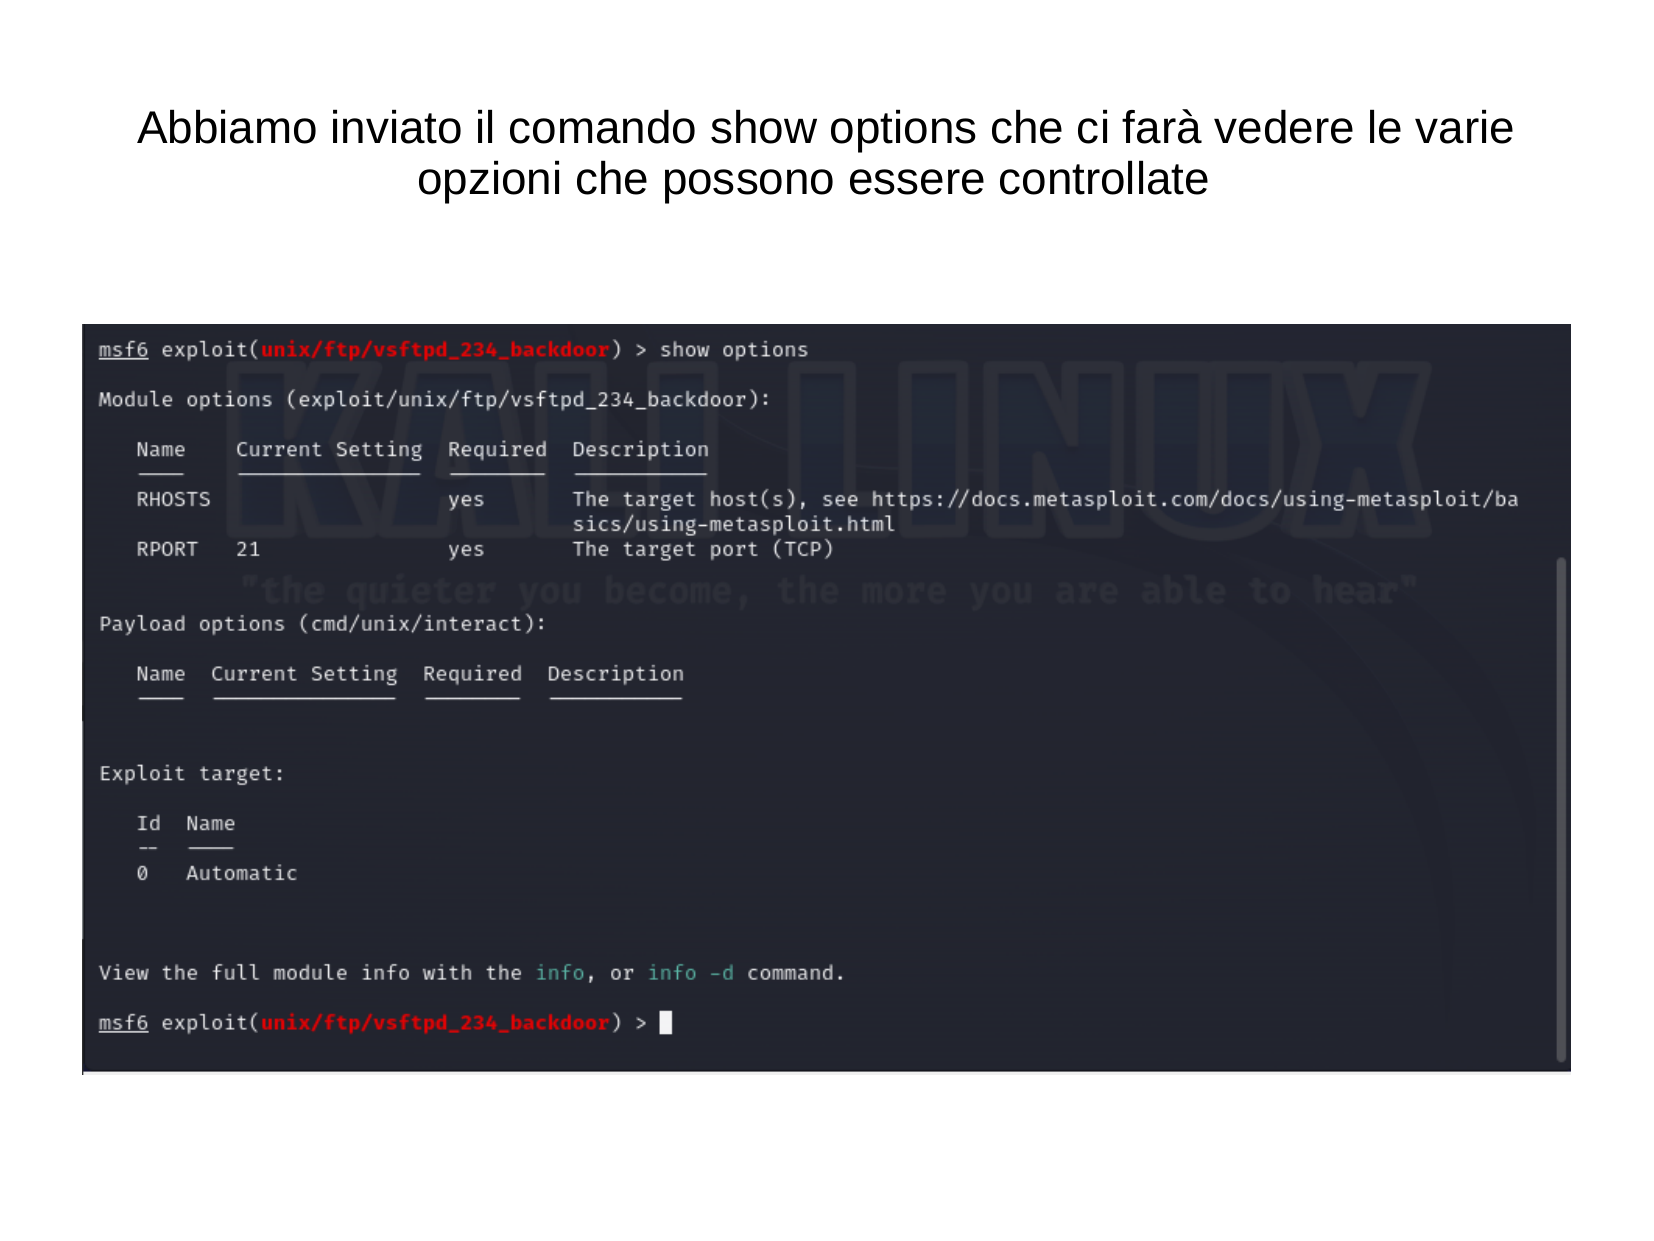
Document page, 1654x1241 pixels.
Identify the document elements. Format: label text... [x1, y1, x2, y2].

picture [82, 324, 1571, 1075]
title Abbiamo inviato il comando show options che ci farà vedere le varie opzioni che possono essere controllate [82, 49, 1571, 257]
